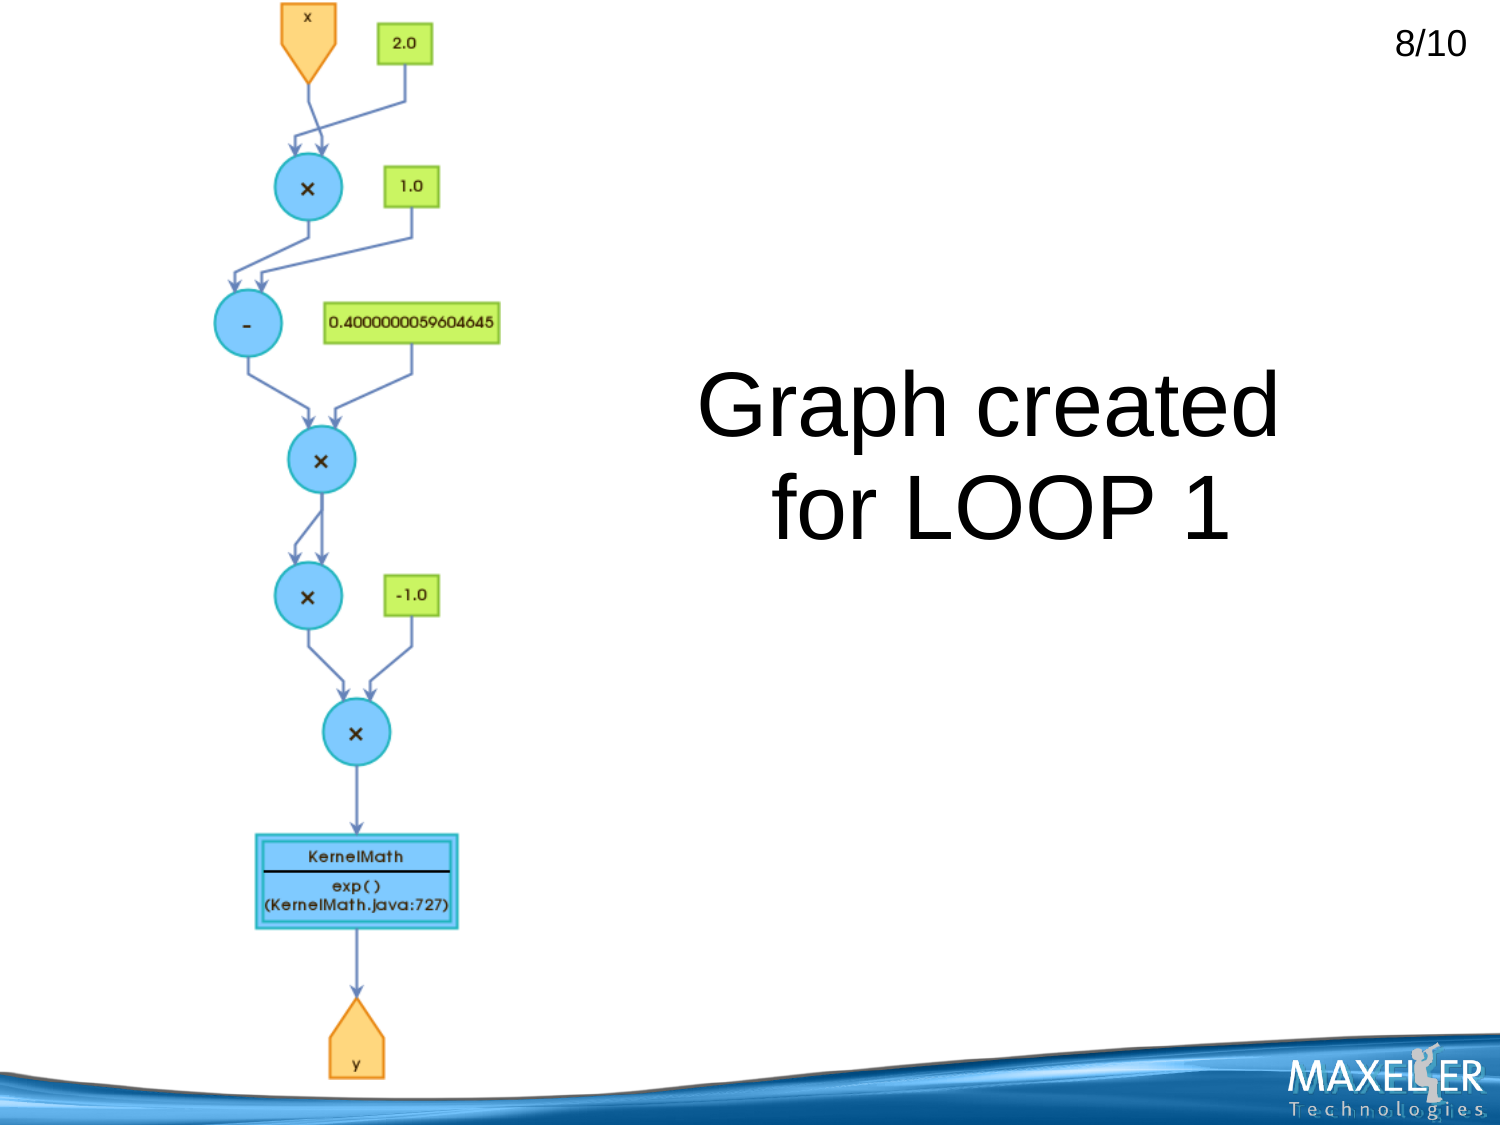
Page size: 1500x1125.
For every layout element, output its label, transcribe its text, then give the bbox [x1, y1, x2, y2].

text_box 8/10 [1380, 15, 1486, 72]
title Graph created for LOOP 1 [501, 353, 1500, 560]
picture [0, 2, 1500, 1125]
